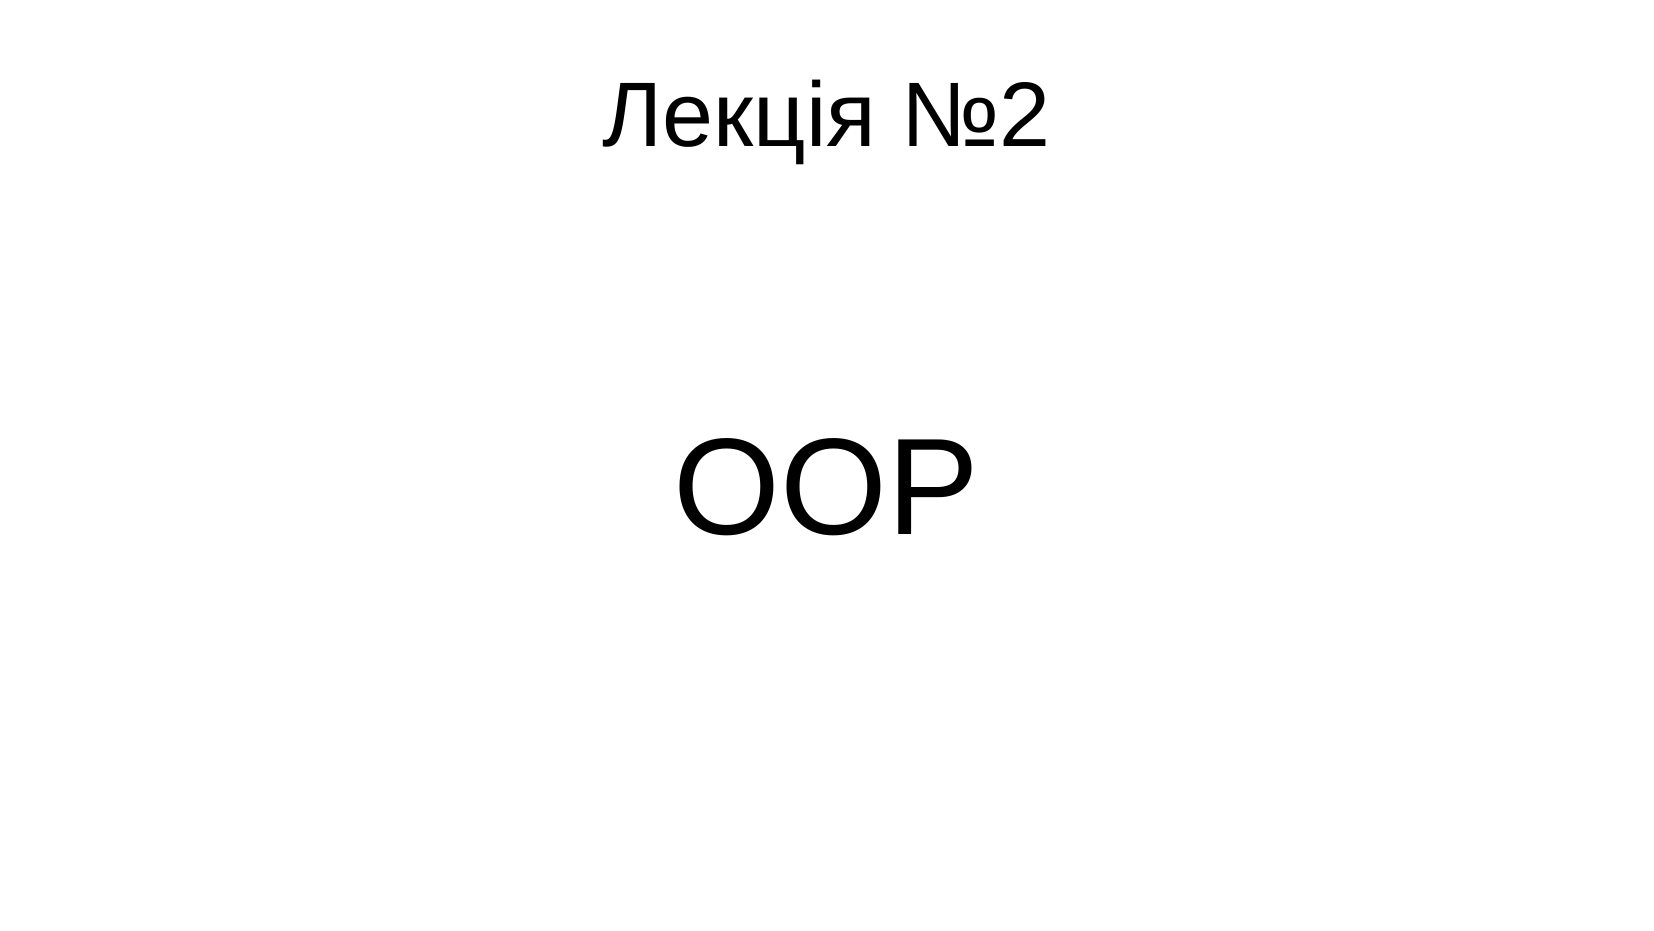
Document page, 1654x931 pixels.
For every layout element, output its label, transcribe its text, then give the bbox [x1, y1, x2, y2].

title Лекція №2 [82, 37, 1571, 193]
subtitle OOP [82, 217, 1571, 758]
